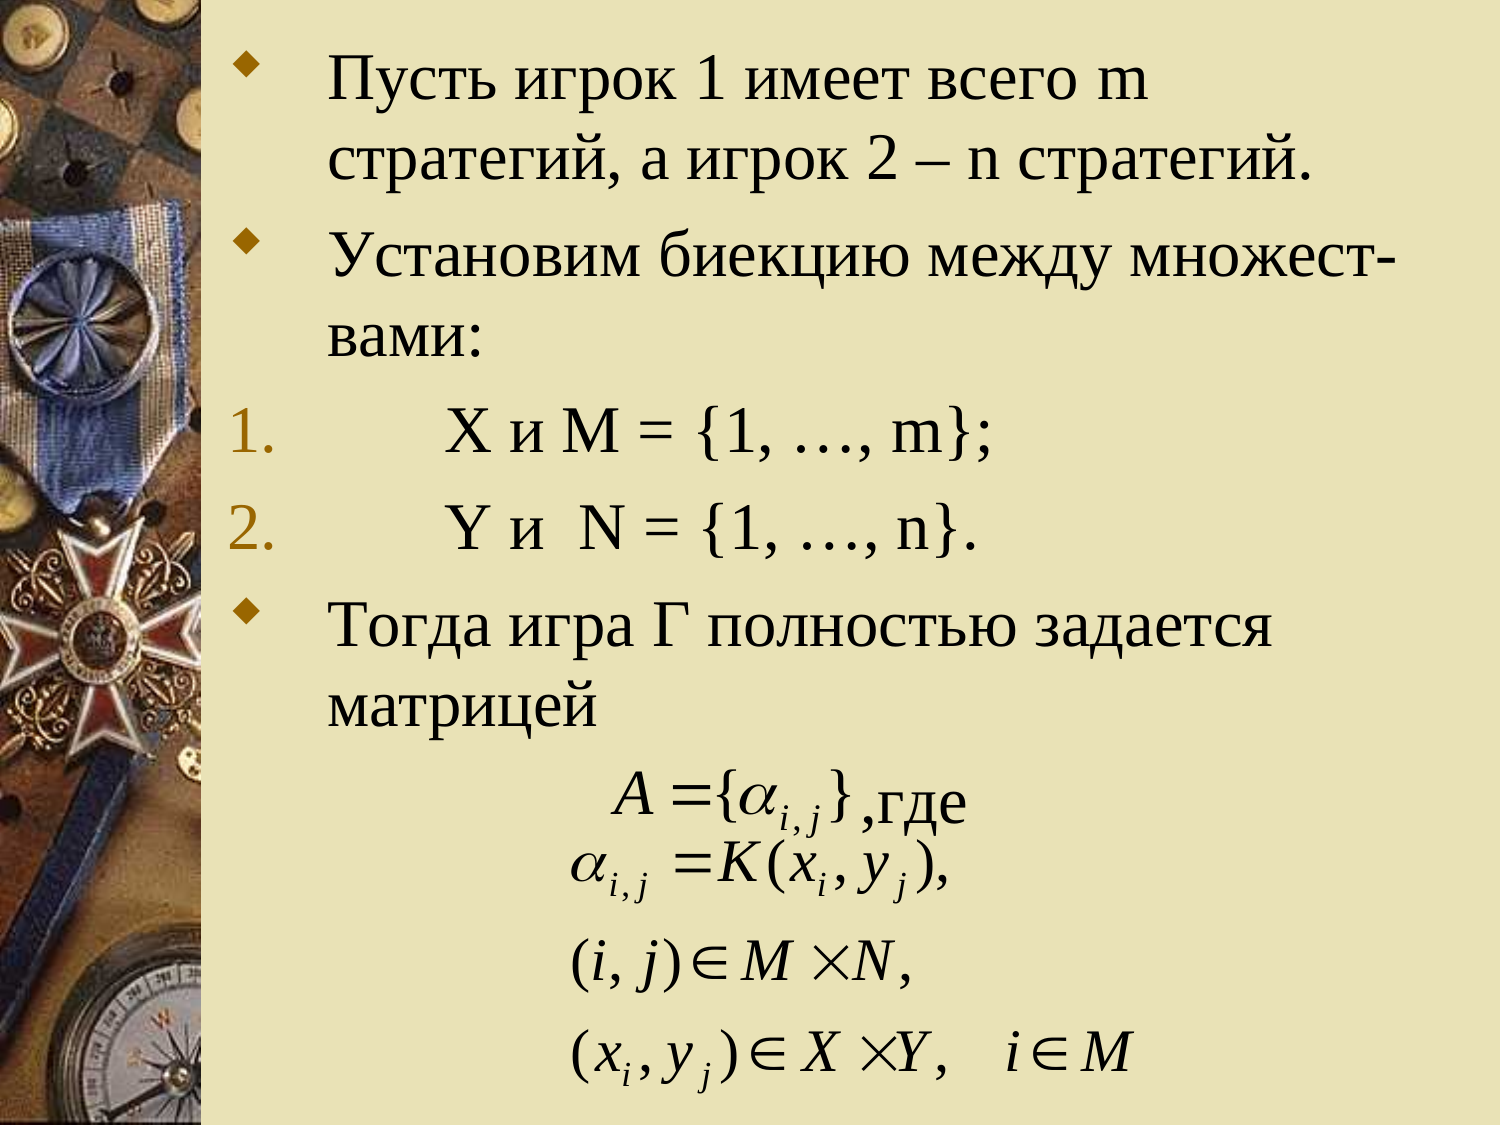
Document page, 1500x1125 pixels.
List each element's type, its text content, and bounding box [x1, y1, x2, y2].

list Пусть игрок 1 имеет всего m стратегий, а игрок 2 – n стратегий. Установим биекцию между множест-вами: X и M = {1, …, m}; Y и N = {1, …, n}. Тогда игра Г полностью задается матрицей ,где [212, 24, 1463, 963]
picture [0, 0, 201, 1125]
chart [562, 750, 1153, 1107]
